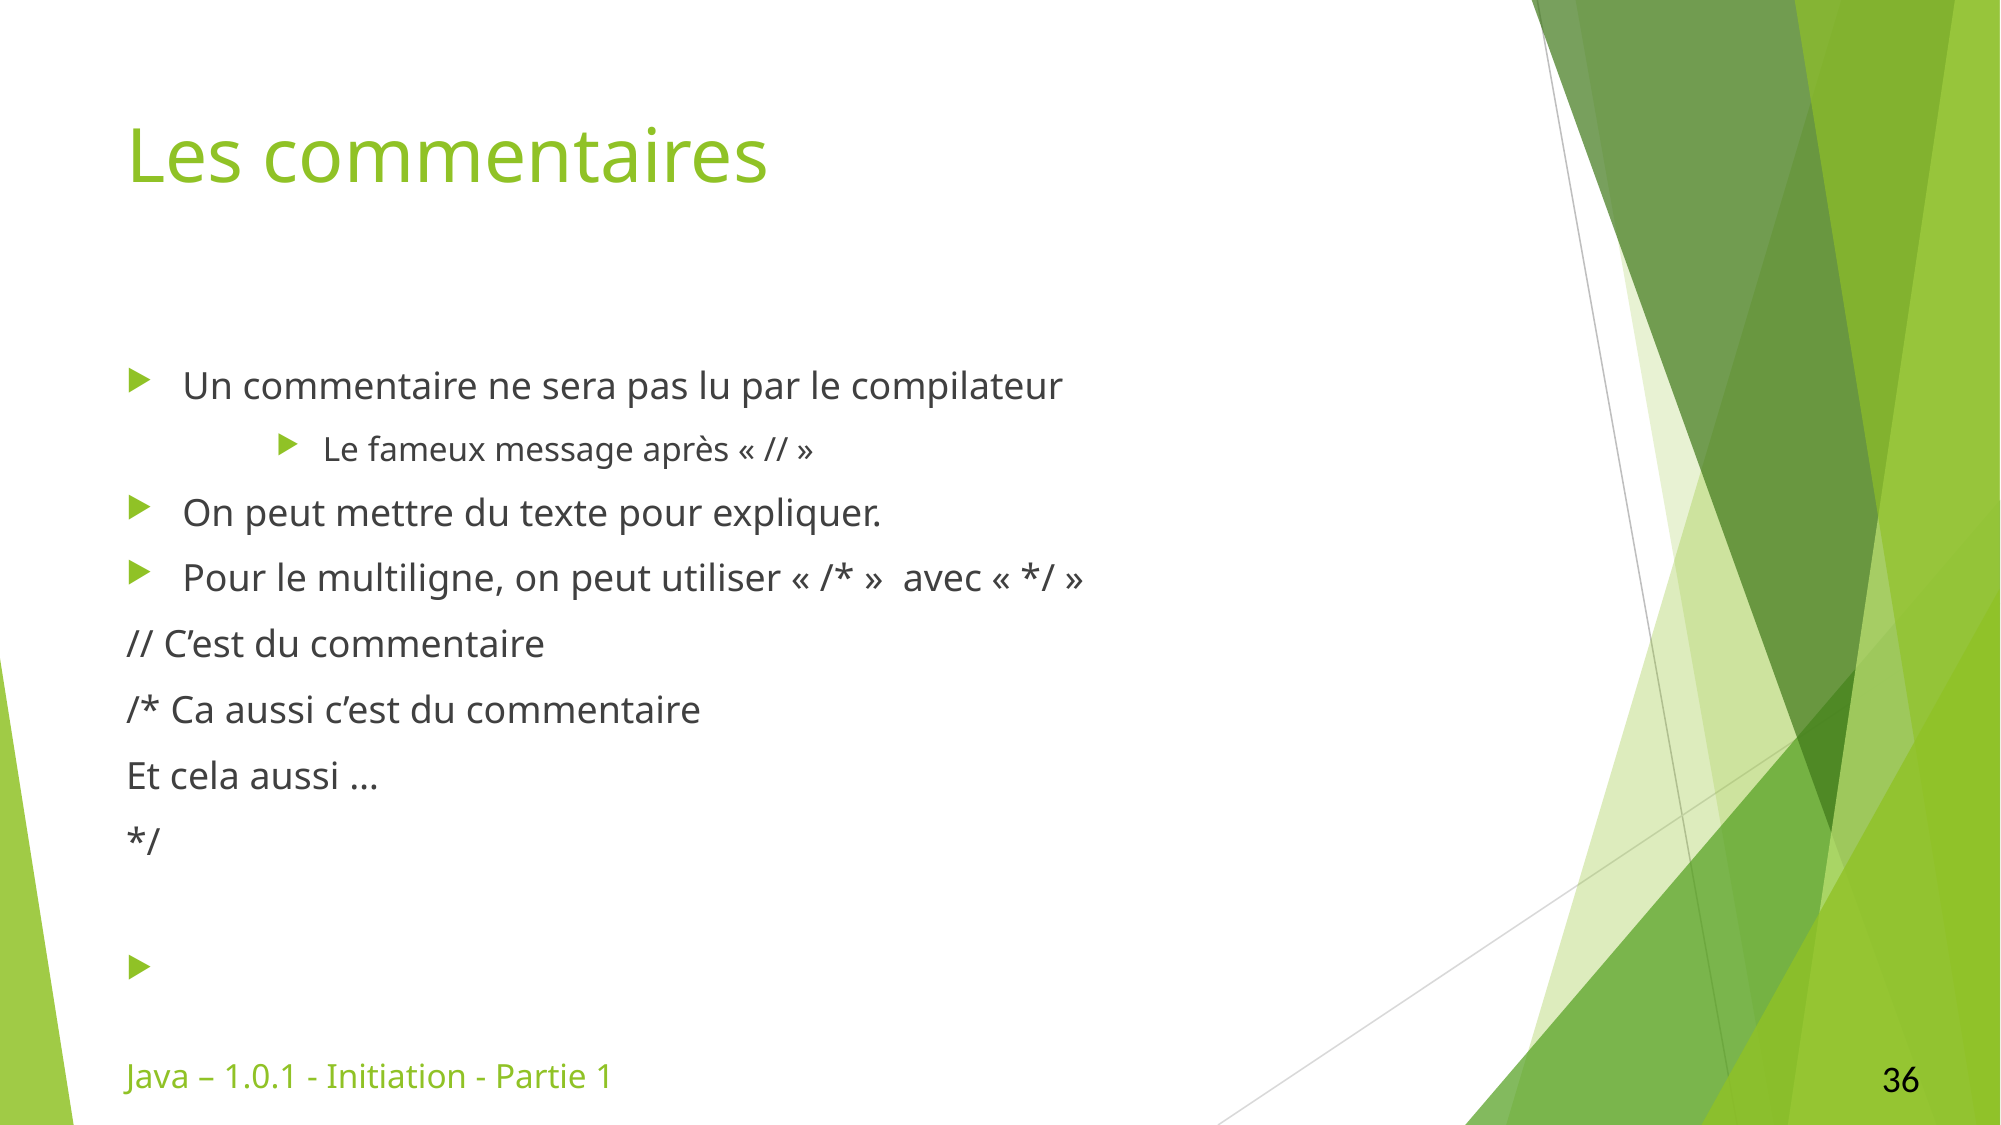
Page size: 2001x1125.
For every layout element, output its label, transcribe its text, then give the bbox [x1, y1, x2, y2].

list Un commentaire ne sera pas lu par le compilateur Le fameux message après « // » On peut mettre du texte pour expliquer. Pour le multiligne, on peut utiliser « /* » avec « */ » // C’est du commentaire /* Ca aussi c’est du commentaire Et cela aussi … */ [111, 354, 1522, 1048]
text_box Java – 1.0.1 - Initiation - Partie 1 [111, 1047, 1094, 1109]
title Les commentaires [111, 99, 1522, 317]
text_box [1866, 1047, 1979, 1108]
